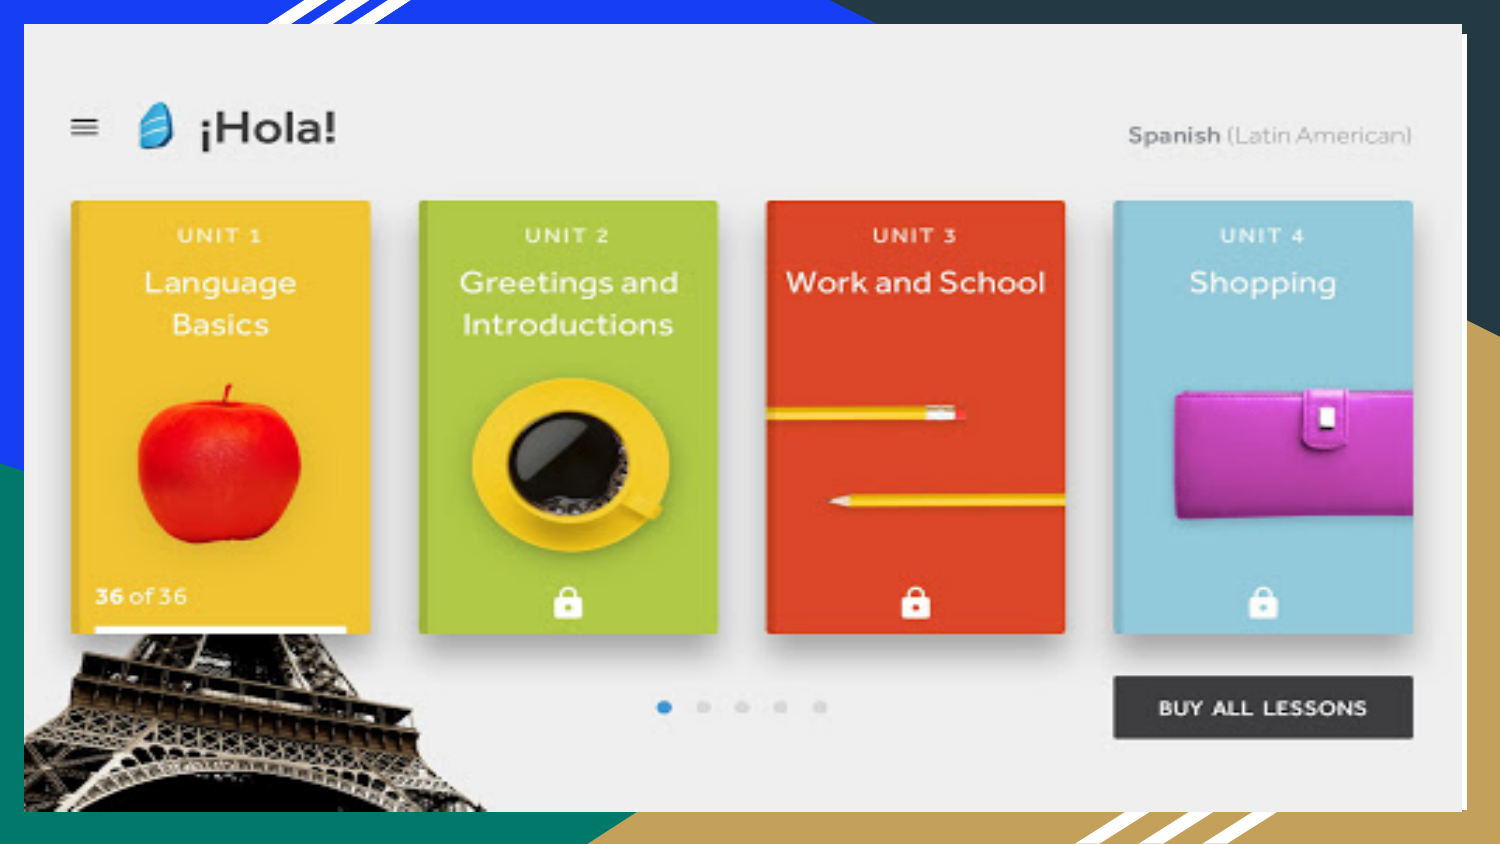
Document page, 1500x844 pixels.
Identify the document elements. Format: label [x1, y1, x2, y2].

picture [24, 24, 1462, 812]
